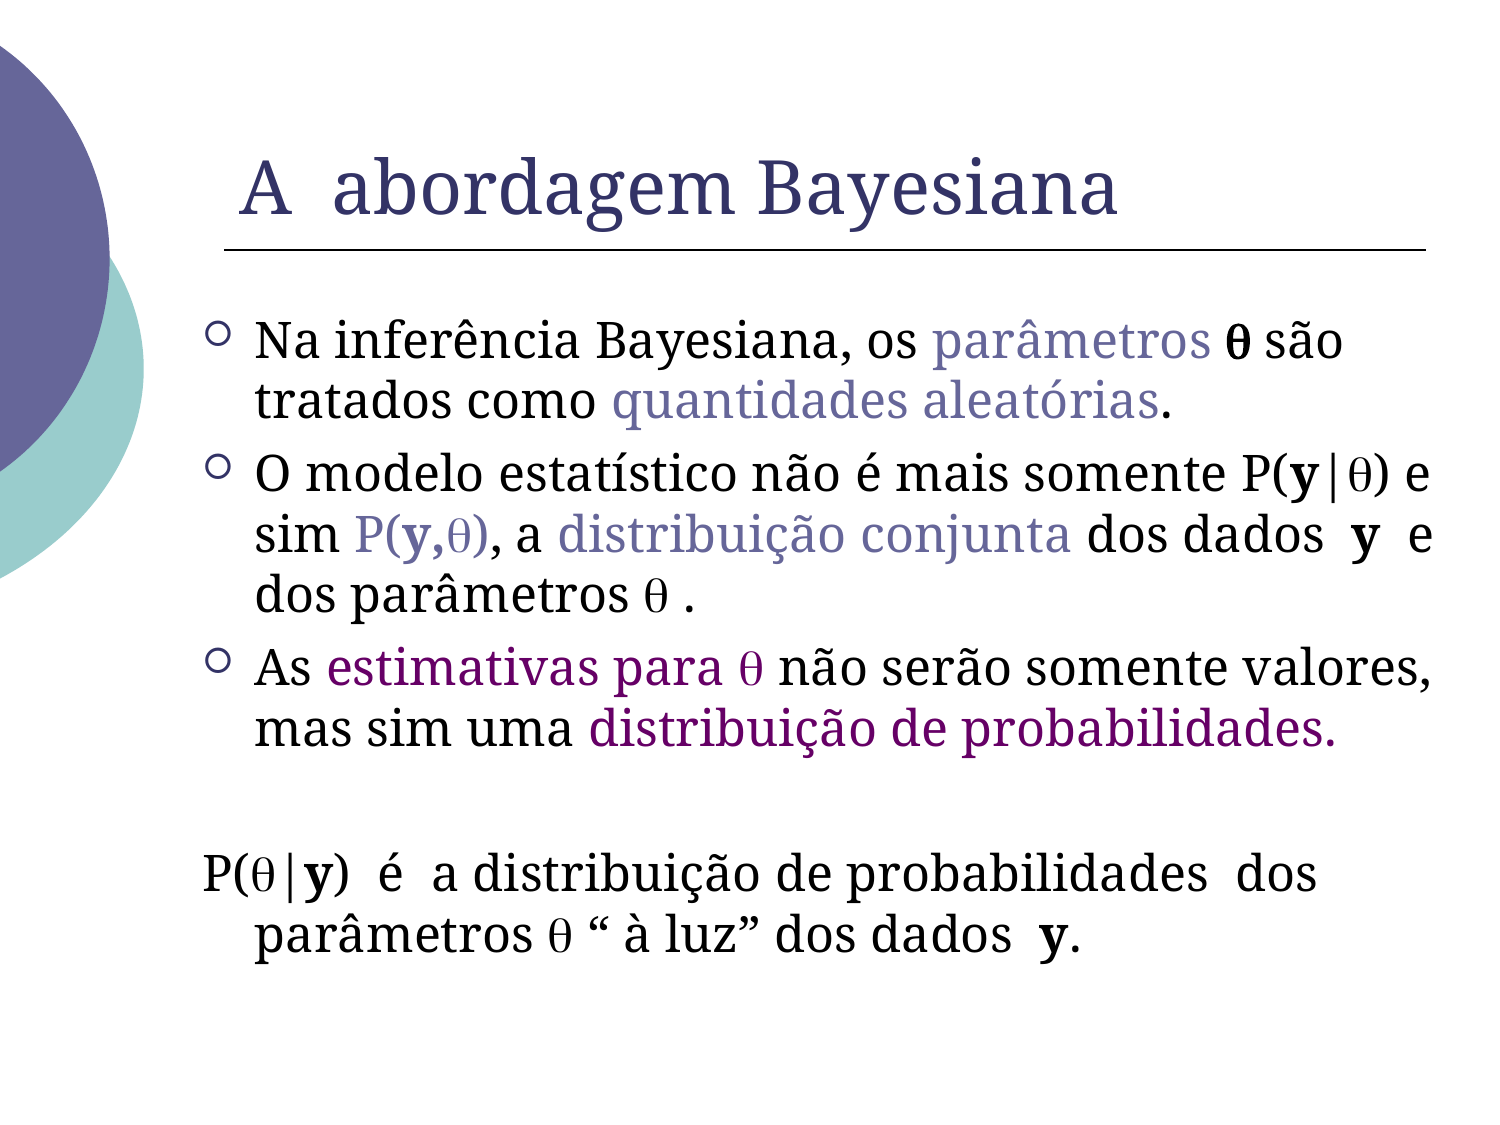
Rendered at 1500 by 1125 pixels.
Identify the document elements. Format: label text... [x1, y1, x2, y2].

title A abordagem Bayesiana [224, 49, 1425, 237]
list Na inferência Bayesiana, os parâmetros  são tratados como quantidades aleatórias. O modelo estatístico não é mais somente P(y|) e sim P(y,), a distribuição conjunta dos dados y e dos parâmetros  . As estimativas para  não serão somente valores, mas sim uma distribuição de probabilidades. P(|y) é a distribuição de probabilidades dos parâmetros  “ à luz” dos dados y. [187, 299, 1450, 1038]
